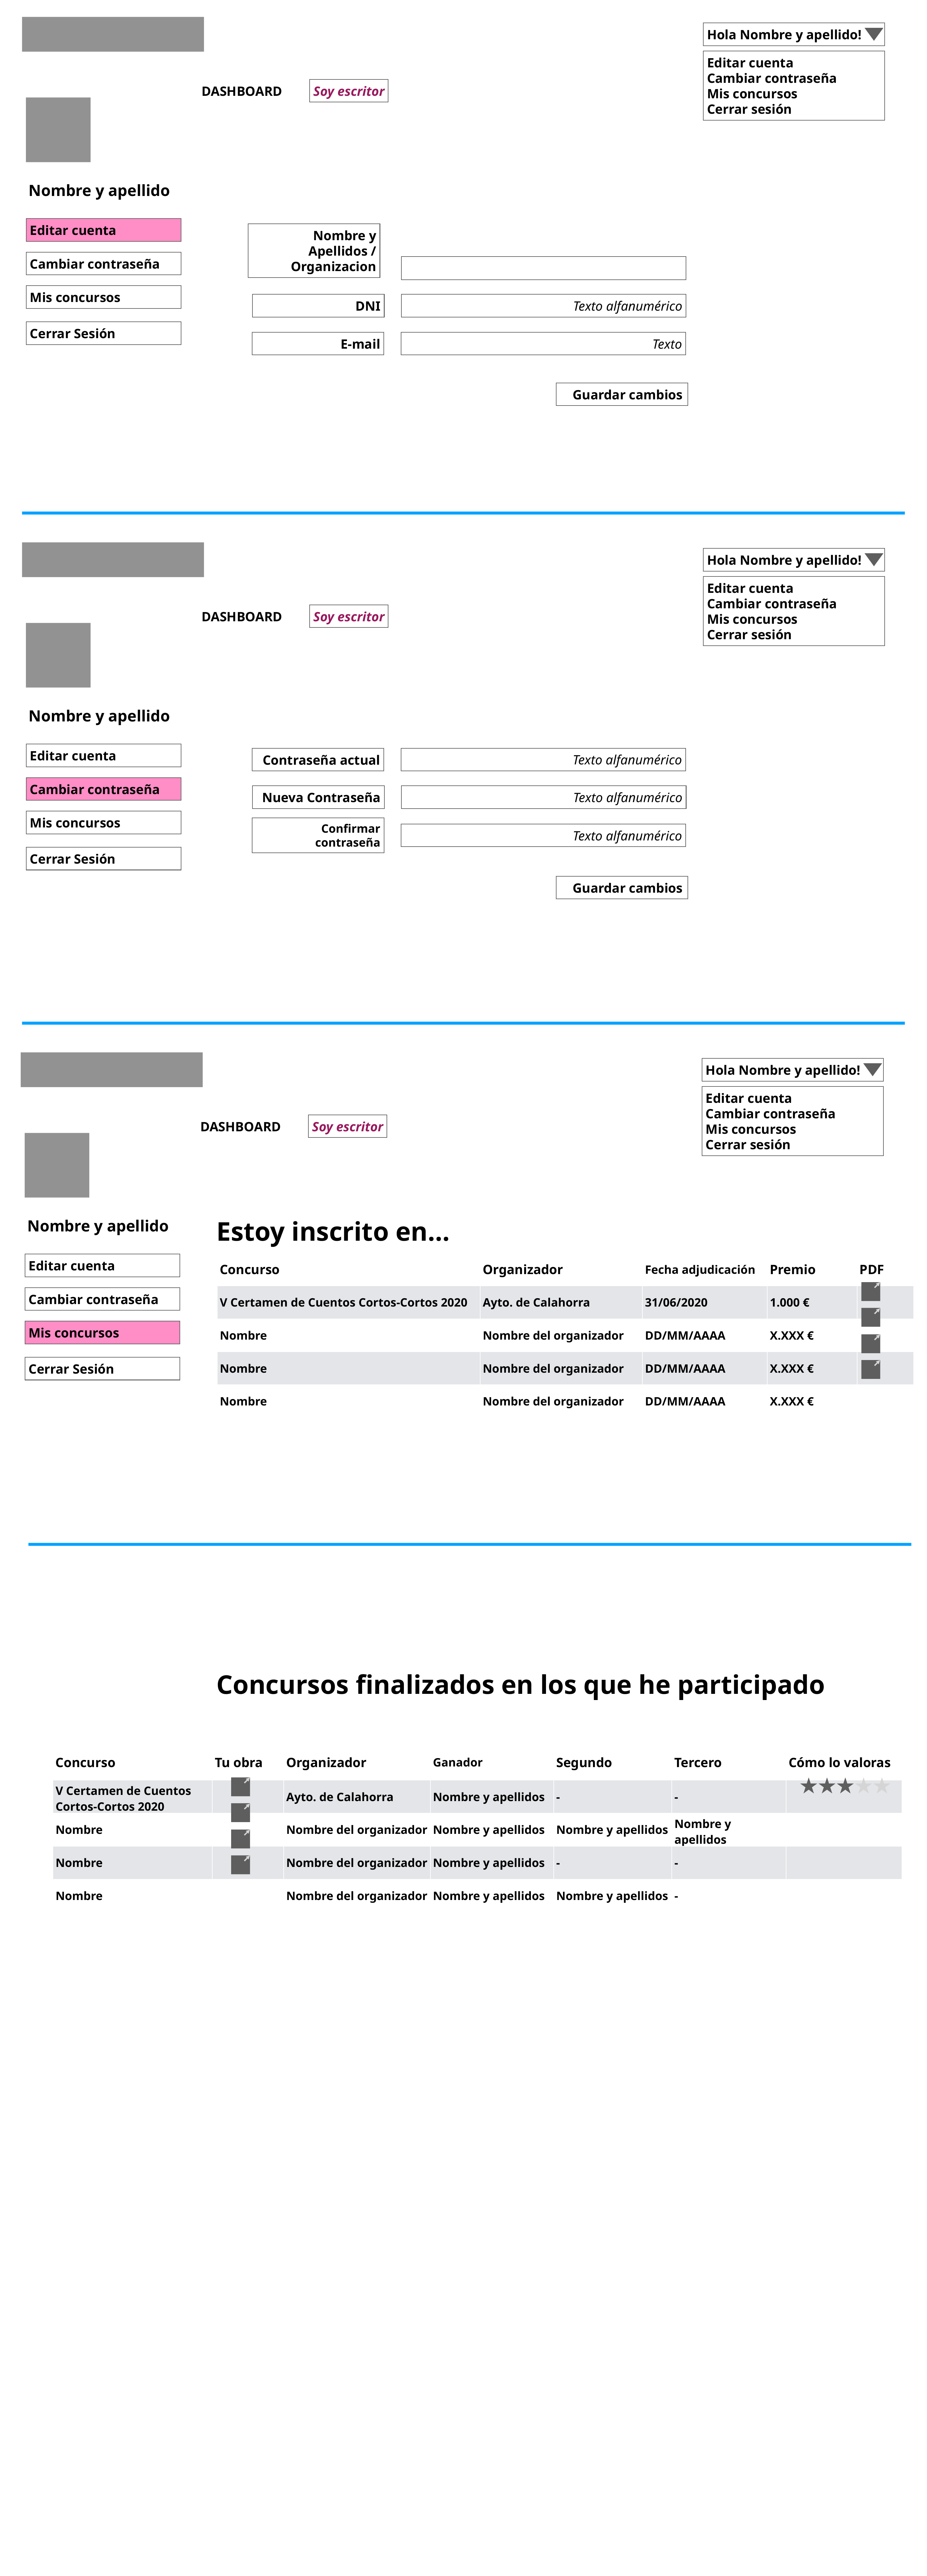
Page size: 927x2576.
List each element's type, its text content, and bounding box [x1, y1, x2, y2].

table_cell 1.000 € [768, 1286, 857, 1319]
text_box [864, 553, 883, 566]
table_cell Nombre y apellidos [431, 1879, 553, 1912]
text_box Soy escritor [310, 605, 388, 628]
text_box Texto alfanumérico [401, 786, 686, 809]
text_box [28, 1543, 912, 1546]
table_cell [213, 1813, 283, 1846]
table_cell Nombre y apellidos [554, 1879, 671, 1912]
table_cell [786, 1780, 902, 1813]
text_box Cambiar contraseña [26, 777, 181, 801]
text_box Nombre y apellido [25, 702, 206, 729]
text_box Texto alfanumérico [401, 294, 686, 317]
text_box Cerrar Sesión [26, 847, 181, 870]
table_cell Nombre del organizador [480, 1385, 642, 1418]
table_cell Nombre y apellidos [431, 1780, 553, 1813]
table_header Tu obra [213, 1744, 283, 1780]
text_box [861, 1282, 880, 1301]
table_cell - [672, 1847, 786, 1879]
text_box Soy escritor [310, 79, 388, 102]
table_cell Nombre [218, 1319, 480, 1351]
text_box [863, 1063, 882, 1076]
table_cell Ayto. de Calahorra [480, 1286, 642, 1319]
text_box [231, 1855, 250, 1874]
table_header PDF [857, 1253, 913, 1286]
table_cell Nombre del organizador [480, 1319, 642, 1351]
text_box Estoy inscrito en… [213, 1211, 741, 1250]
table_header Concurso [218, 1253, 480, 1286]
text_box Cambiar contraseña [25, 1287, 180, 1311]
table_header Organizador [284, 1744, 430, 1780]
text_box DASHBOARD [197, 1115, 285, 1138]
table_cell [213, 1879, 283, 1912]
text_box [24, 1133, 89, 1198]
table_cell [857, 1385, 913, 1418]
table_cell [213, 1780, 283, 1813]
text_box Texto alfanumérico [401, 748, 686, 771]
text_box Editar cuenta [26, 744, 181, 767]
text_box [874, 1777, 891, 1794]
table_cell Nombre [218, 1385, 480, 1418]
table_cell [786, 1813, 902, 1846]
text_box Mis concursos [26, 286, 181, 308]
table_header Cómo lo valoras [786, 1744, 902, 1780]
text_box [22, 17, 204, 52]
table_cell - [554, 1780, 671, 1813]
text_box Hola Nombre y apellido! [703, 548, 885, 571]
text_box Mis concursos [25, 1321, 180, 1344]
text_box [231, 1830, 250, 1849]
table_cell Nombre y apellidos [431, 1813, 553, 1846]
text_box Nueva Contraseña [252, 786, 384, 809]
text_box [26, 97, 91, 162]
table_header Organizador [480, 1253, 642, 1286]
table_header Ganador [431, 1744, 553, 1780]
table_header Premio [768, 1253, 857, 1286]
table_cell DD/MM/AAAA [643, 1319, 767, 1351]
text_box Hola Nombre y apellido! [702, 1058, 883, 1081]
text_box DASHBOARD [198, 79, 286, 102]
table_cell Nombre [53, 1847, 212, 1879]
table_header Segundo [554, 1744, 671, 1780]
text_box [861, 1308, 880, 1327]
text_box DNI [252, 294, 384, 317]
text_box Editar cuenta Cambiar contraseña Mis concursos Cerrar sesión [702, 1086, 883, 1156]
table_cell Ayto. de Calahorra [284, 1780, 430, 1813]
text_box Nombre y Apellidos / Organizacion [248, 224, 380, 278]
table_cell X.XXX € [768, 1319, 857, 1351]
table_cell V Certamen de Cuentos Cortos-Cortos 2020 [53, 1780, 212, 1813]
text_box Soy escritor [308, 1115, 387, 1138]
table_cell Nombre y apellidos [554, 1813, 671, 1846]
table_cell Nombre del organizador [284, 1847, 430, 1879]
text_box [800, 1777, 817, 1794]
text_box [837, 1777, 854, 1794]
text_box Texto alfanumérico [401, 824, 686, 847]
text_box Cerrar Sesión [26, 322, 181, 345]
table_cell [213, 1847, 283, 1879]
text_box Nombre y apellido [23, 1212, 205, 1239]
text_box Hola Nombre y apellido! [703, 23, 885, 46]
text_box Concursos finalizados en los que he participado [213, 1664, 845, 1703]
text_box Confirmar contraseña [252, 818, 384, 853]
text_box [861, 1360, 880, 1379]
table_cell [857, 1319, 913, 1351]
text_box [22, 1022, 905, 1025]
text_box Editar cuenta [26, 219, 181, 241]
text_box Editar cuenta [25, 1254, 180, 1277]
text_box DASHBOARD [198, 605, 286, 628]
text_box Mis concursos [26, 811, 181, 834]
table_cell Nombre del organizador [284, 1879, 430, 1912]
table_cell Nombre del organizador [284, 1813, 430, 1846]
text_box [21, 1052, 203, 1087]
table_cell - [672, 1879, 786, 1912]
text_box Contraseña actual [252, 748, 384, 771]
table_cell Nombre [53, 1813, 212, 1846]
text_box Texto [401, 332, 686, 355]
text_box [22, 542, 204, 577]
table_cell [857, 1352, 913, 1384]
table_cell DD/MM/AAAA [643, 1385, 767, 1418]
table_cell X.XXX € [768, 1352, 857, 1384]
table_header Tercero [672, 1744, 786, 1780]
text_box [855, 1777, 872, 1794]
table_cell [857, 1286, 913, 1319]
table_cell Nombre y apellidos [672, 1813, 786, 1846]
table_cell Nombre y apellidos [431, 1847, 553, 1879]
table_cell [786, 1847, 902, 1879]
table_header Concurso [53, 1744, 212, 1780]
text_box [819, 1777, 836, 1794]
table_cell Nombre del organizador [480, 1352, 642, 1384]
table_cell V Certamen de Cuentos Cortos-Cortos 2020 [218, 1286, 480, 1319]
table_cell Nombre [53, 1879, 212, 1912]
text_box Editar cuenta Cambiar contraseña Mis concursos Cerrar sesión [703, 576, 885, 646]
text_box Guardar cambios [556, 876, 688, 899]
text_box [231, 1803, 250, 1822]
text_box Editar cuenta Cambiar contraseña Mis concursos Cerrar sesión [703, 51, 885, 120]
table_cell X.XXX € [768, 1385, 857, 1418]
text_box [231, 1777, 250, 1796]
text_box [864, 28, 883, 41]
table_cell - [672, 1780, 786, 1813]
text_box Guardar cambios [556, 383, 688, 406]
text_box [861, 1334, 880, 1353]
table_cell DD/MM/AAAA [643, 1352, 767, 1384]
table_cell [786, 1879, 902, 1912]
table_header Fecha adjudicación [643, 1253, 767, 1286]
table_cell - [554, 1847, 671, 1879]
text_box [26, 623, 91, 688]
table_cell Nombre [218, 1352, 480, 1384]
text_box [22, 512, 905, 515]
table_cell 31/06/2020 [643, 1286, 767, 1319]
text_box Cerrar Sesión [25, 1357, 180, 1380]
text_box Nombre y apellido [25, 177, 206, 203]
text_box E-mail [252, 332, 384, 355]
text_box Cambiar contraseña [26, 252, 181, 275]
